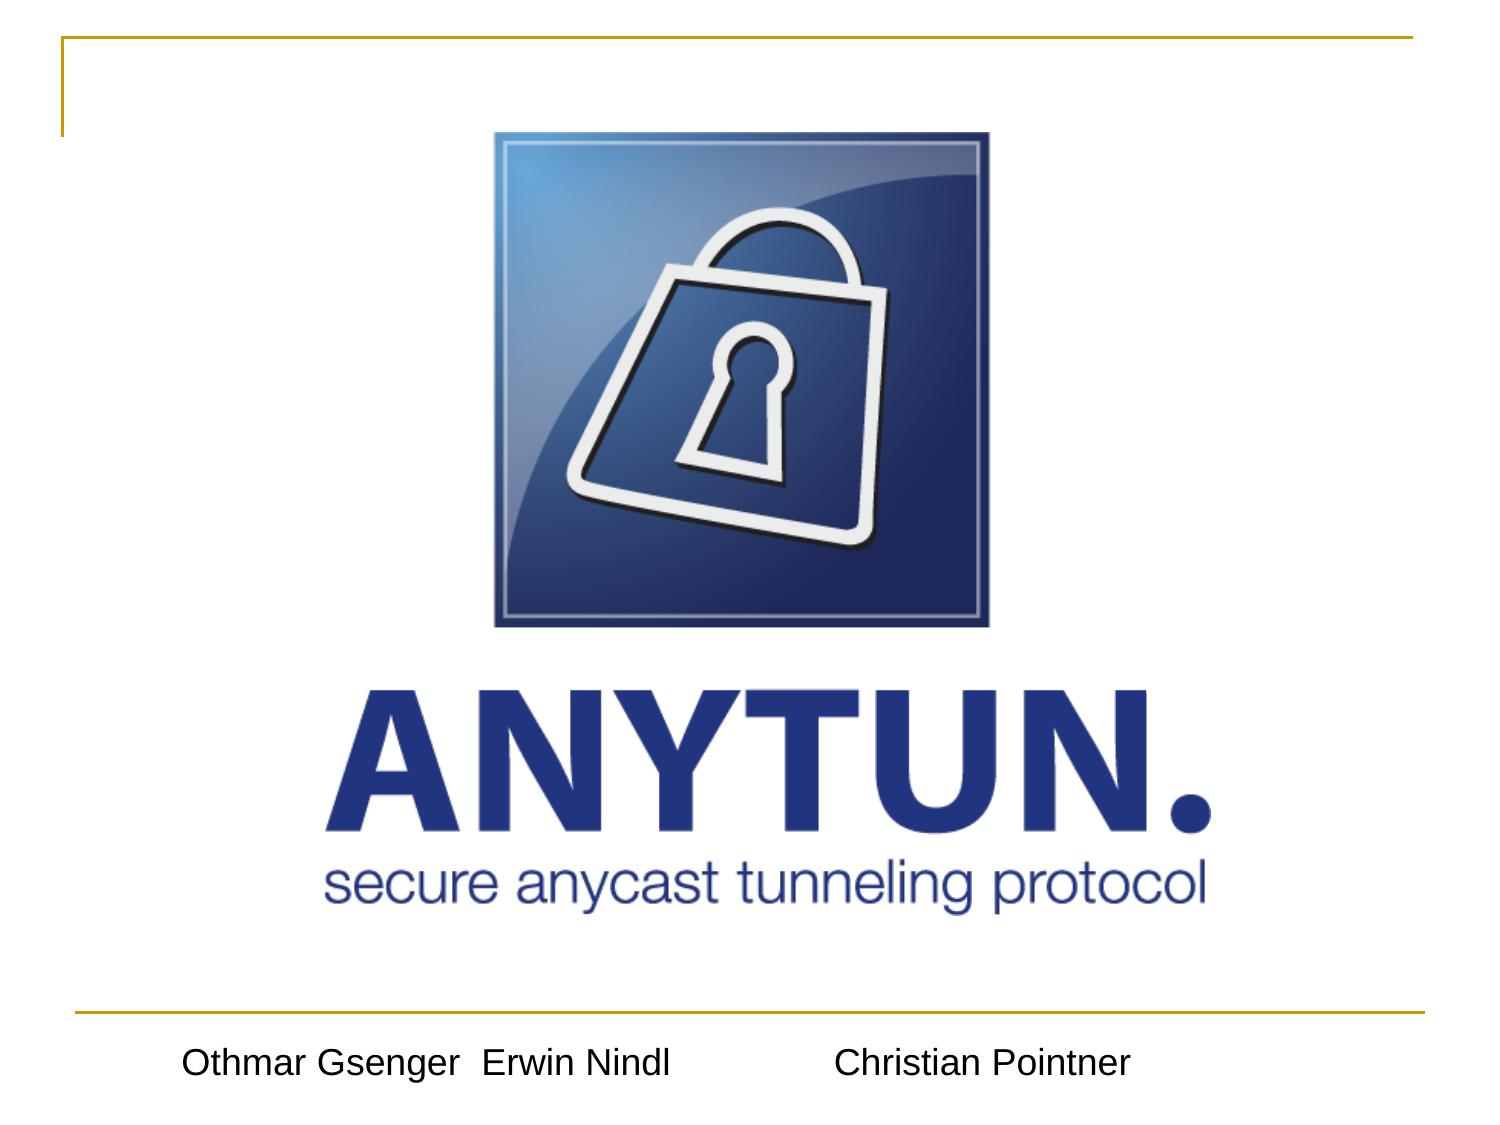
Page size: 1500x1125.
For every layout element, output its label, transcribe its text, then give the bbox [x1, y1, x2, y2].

text_box Othmar Gsenger Erwin Nindl Christian Pointner [166, 1034, 1335, 1093]
picture [324, 132, 1211, 916]
